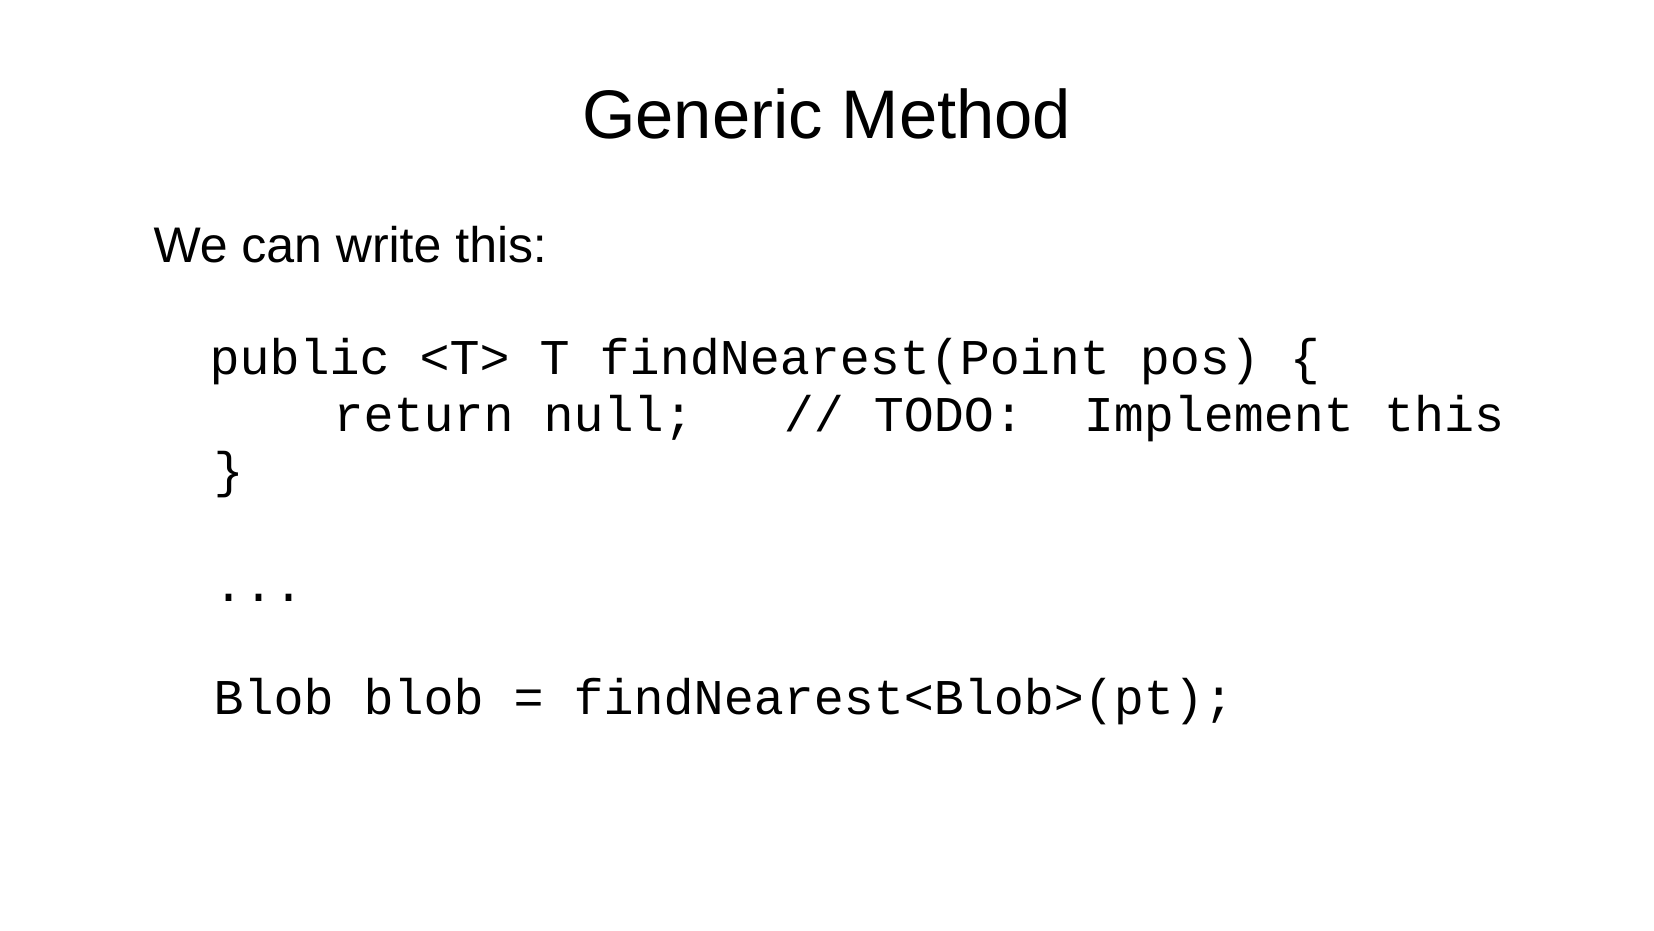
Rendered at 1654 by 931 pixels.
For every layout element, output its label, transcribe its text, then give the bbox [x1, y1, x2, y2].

title Generic Method [82, 37, 1571, 193]
list We can write this: public <T> T findNearest(Point pos) { return null; // TODO: Implement this } ... Blob blob = findNearest<Blob>(pt); [82, 217, 1571, 758]
